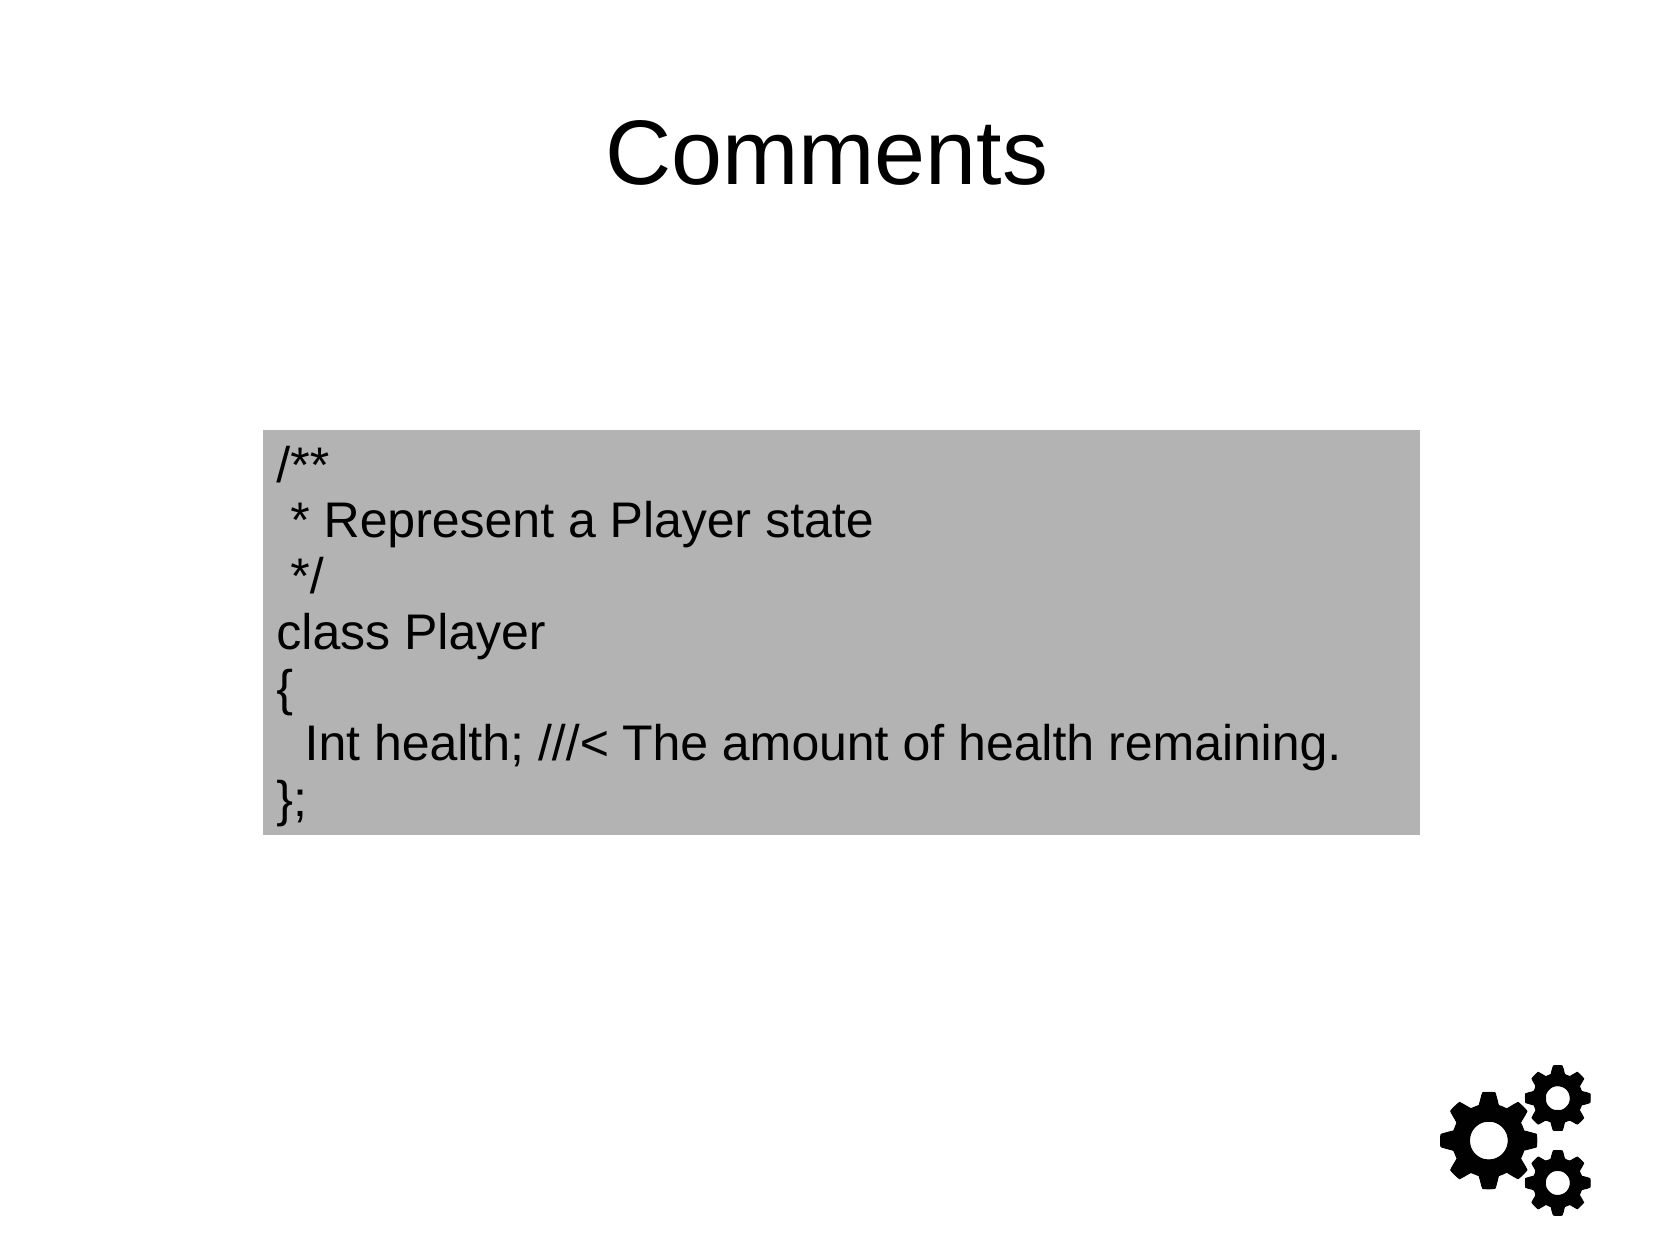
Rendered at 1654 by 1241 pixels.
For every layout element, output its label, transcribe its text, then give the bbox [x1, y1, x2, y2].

picture [1440, 1065, 1591, 1216]
title Comments [82, 49, 1571, 257]
table_header /** * Represent a Player state */ class Player { Int health; ///< The amount of health remaining. }; [263, 430, 1420, 835]
